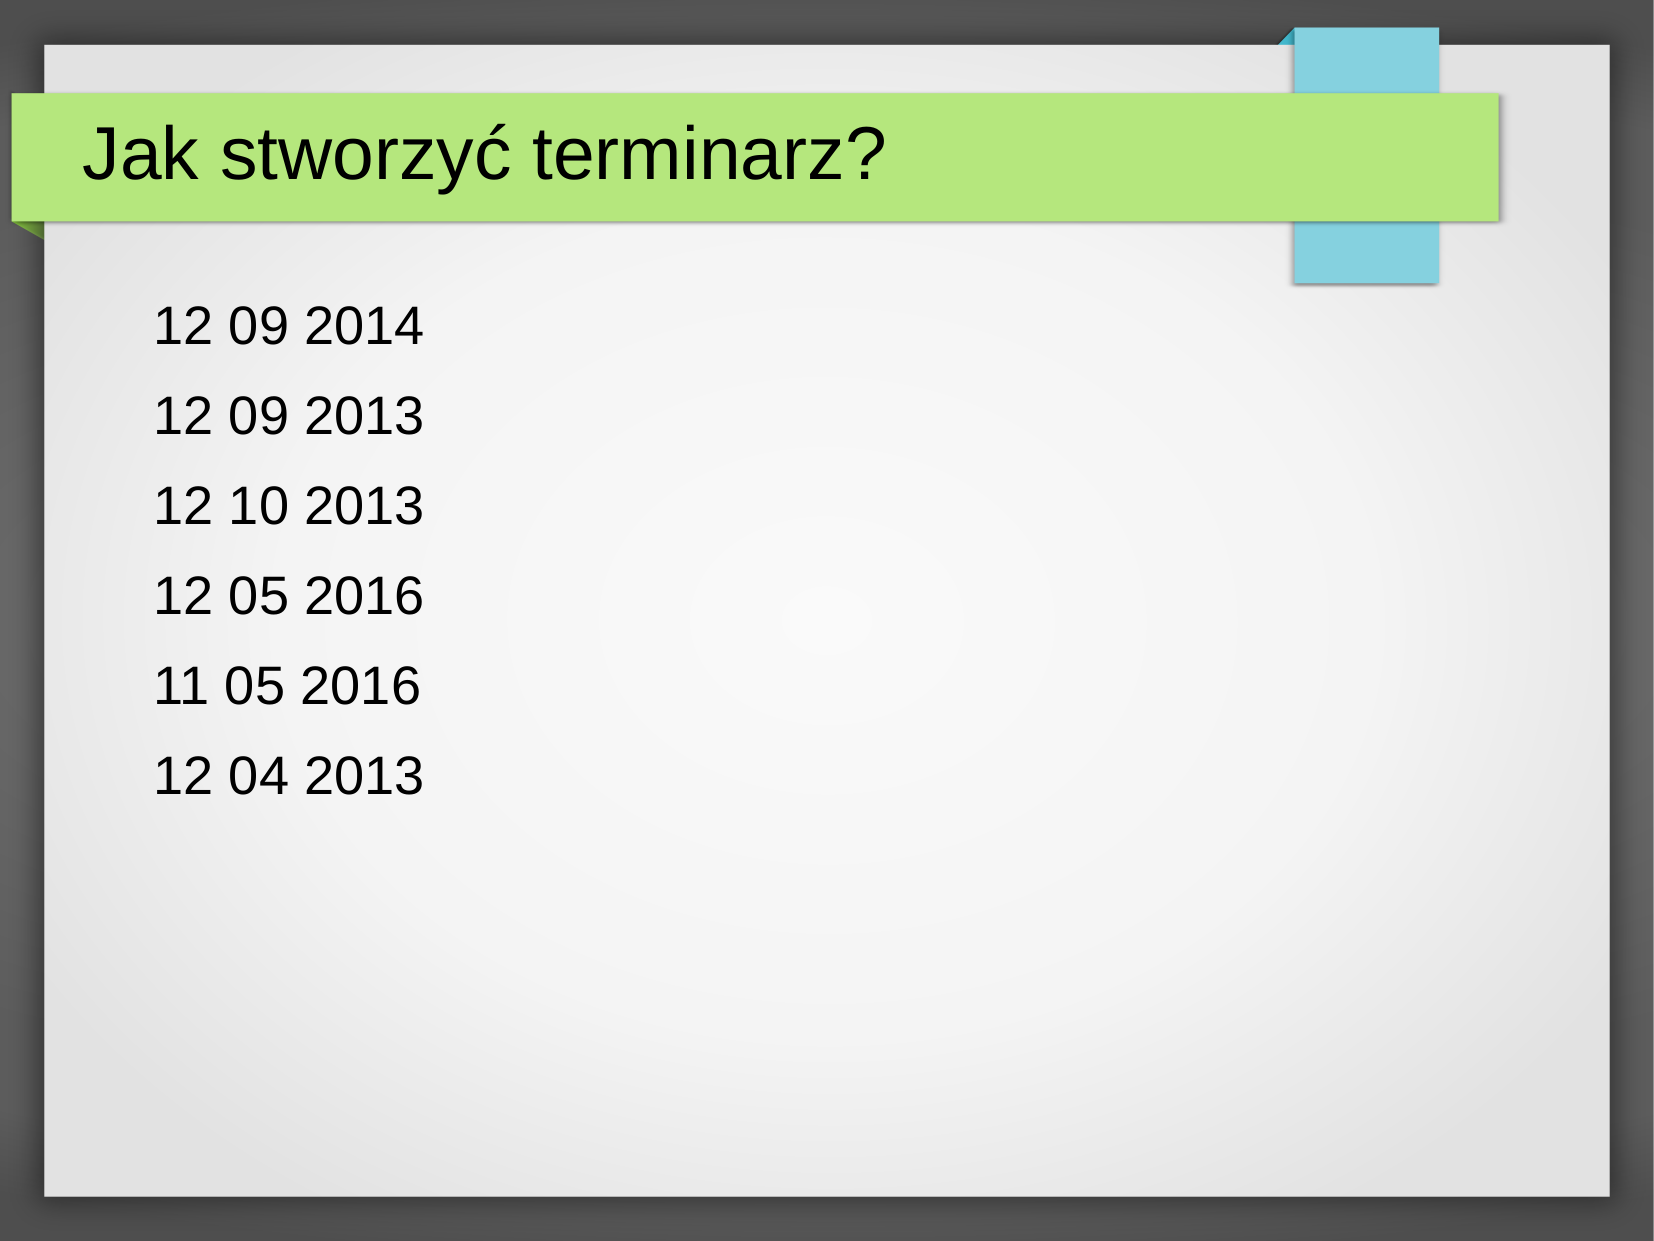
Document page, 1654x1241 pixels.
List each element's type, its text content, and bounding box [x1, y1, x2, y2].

picture [0, 0, 1654, 1241]
title Jak stworzyć terminarz? [82, 94, 1264, 213]
list 12 09 2014 12 09 2013 12 10 2013 12 05 2016 11 05 2016 12 04 2013 [82, 295, 1571, 1015]
